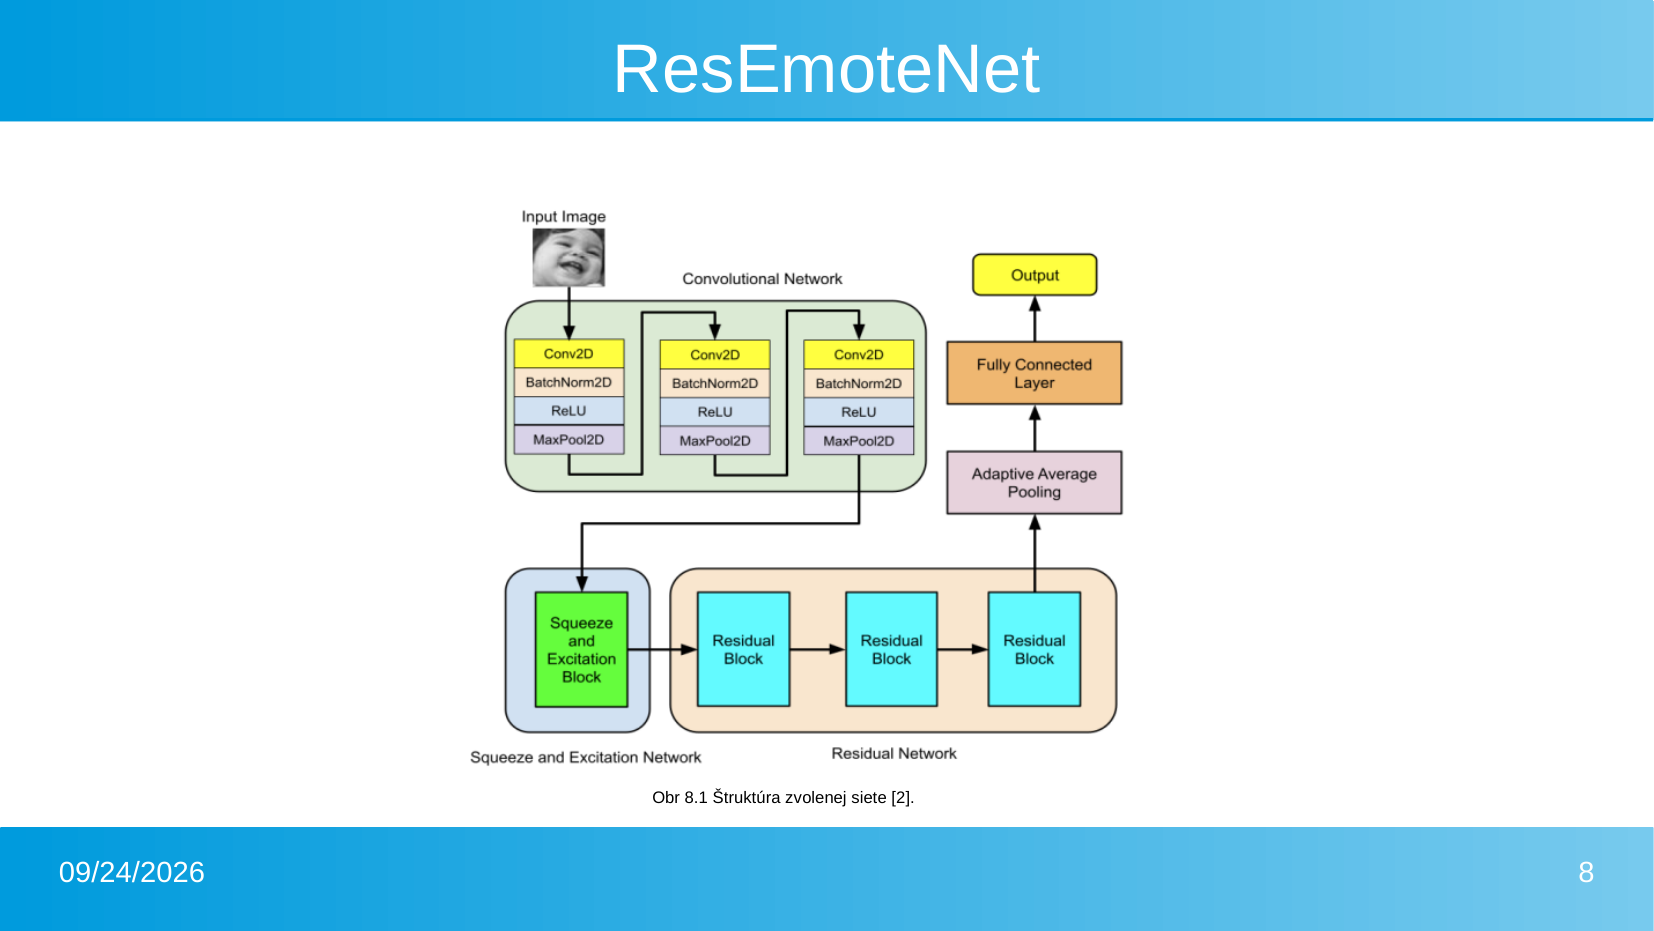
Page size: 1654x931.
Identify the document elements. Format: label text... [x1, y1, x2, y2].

text_box Obr 8.1 Štruktúra zvolenej siete [2]. [637, 780, 1426, 880]
title ResEmoteNet [59, 29, 1595, 108]
picture [461, 187, 1126, 781]
